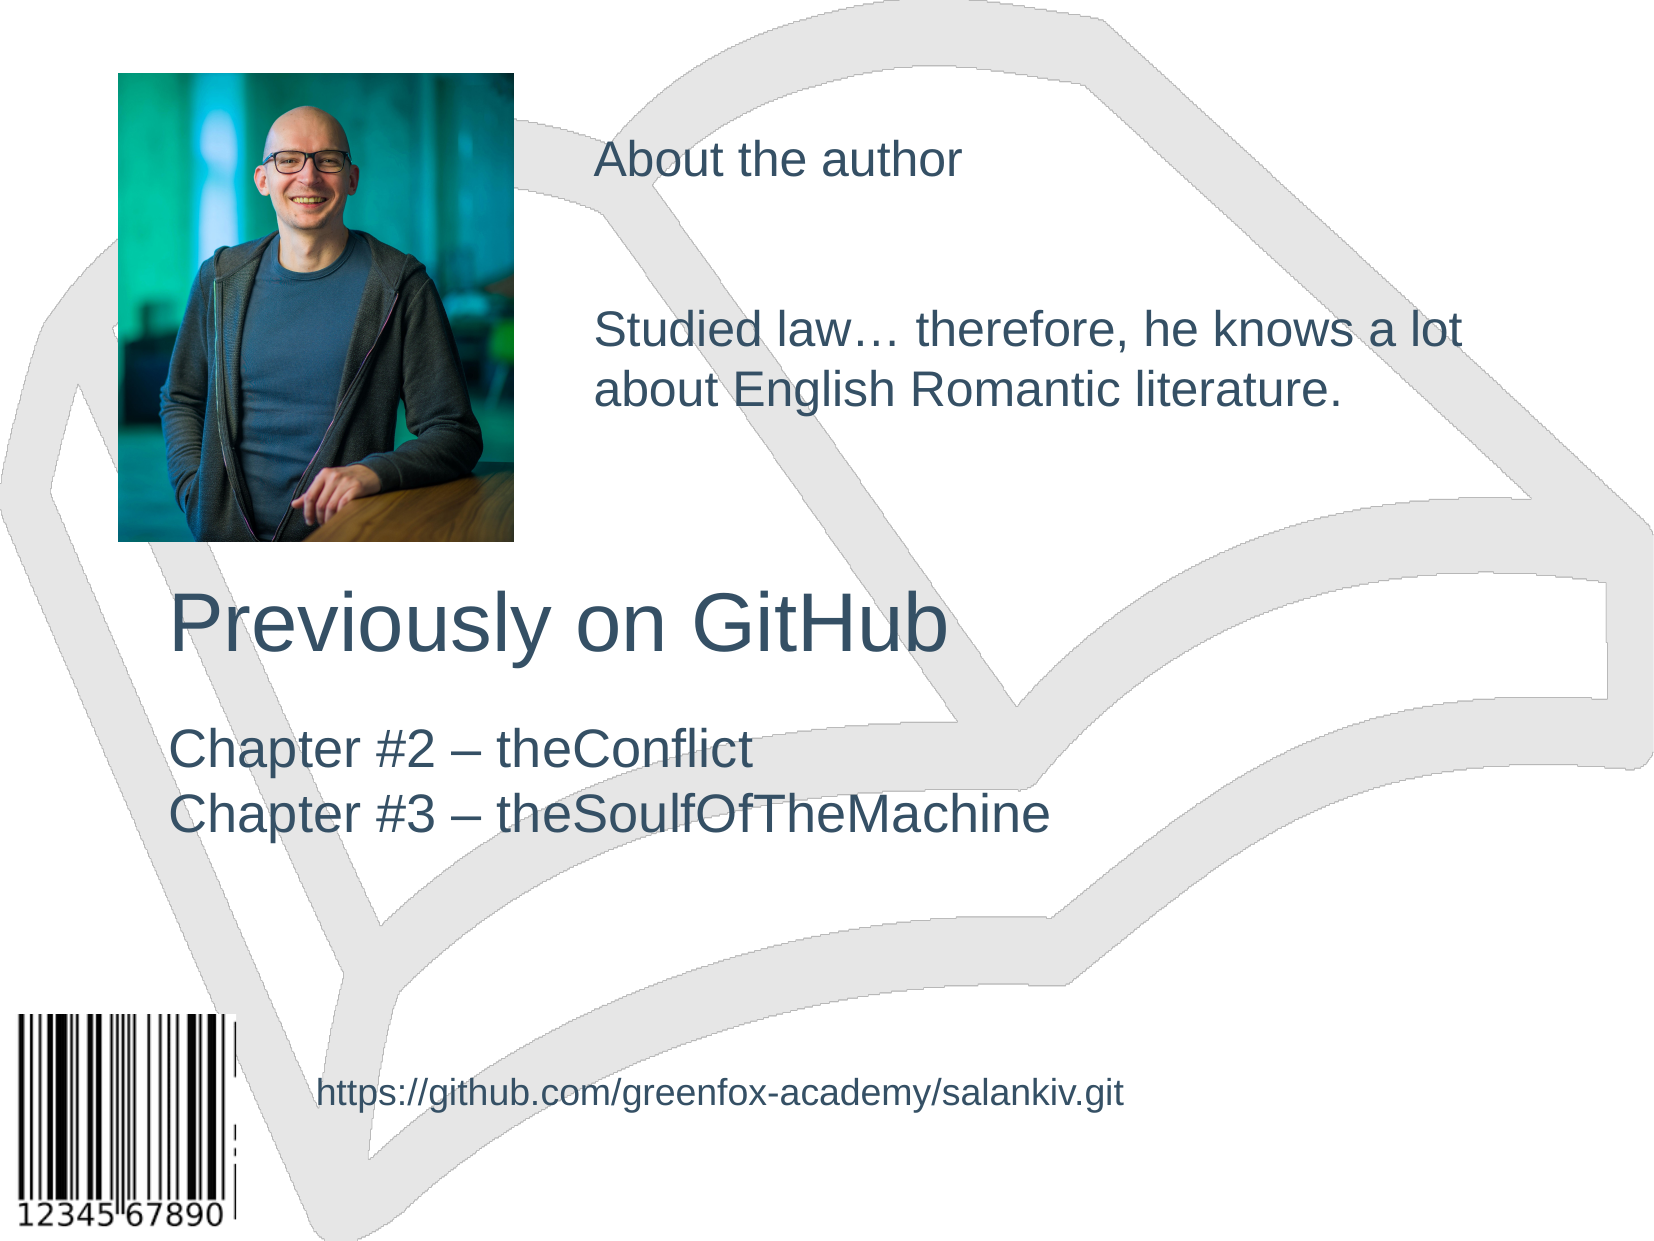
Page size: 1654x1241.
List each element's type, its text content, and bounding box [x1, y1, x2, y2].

text_box About the author Studied law… therefore, he knows a lot about English Romantic literature. [578, 58, 1571, 473]
text_box Previously on GitHub Chapter #2 – theConflict Chapter #3 – theSoulfOfTheMachine https://github.com/greenfox-academy/salankiv.git [153, 561, 1571, 692]
picture [0, 0, 1654, 1241]
